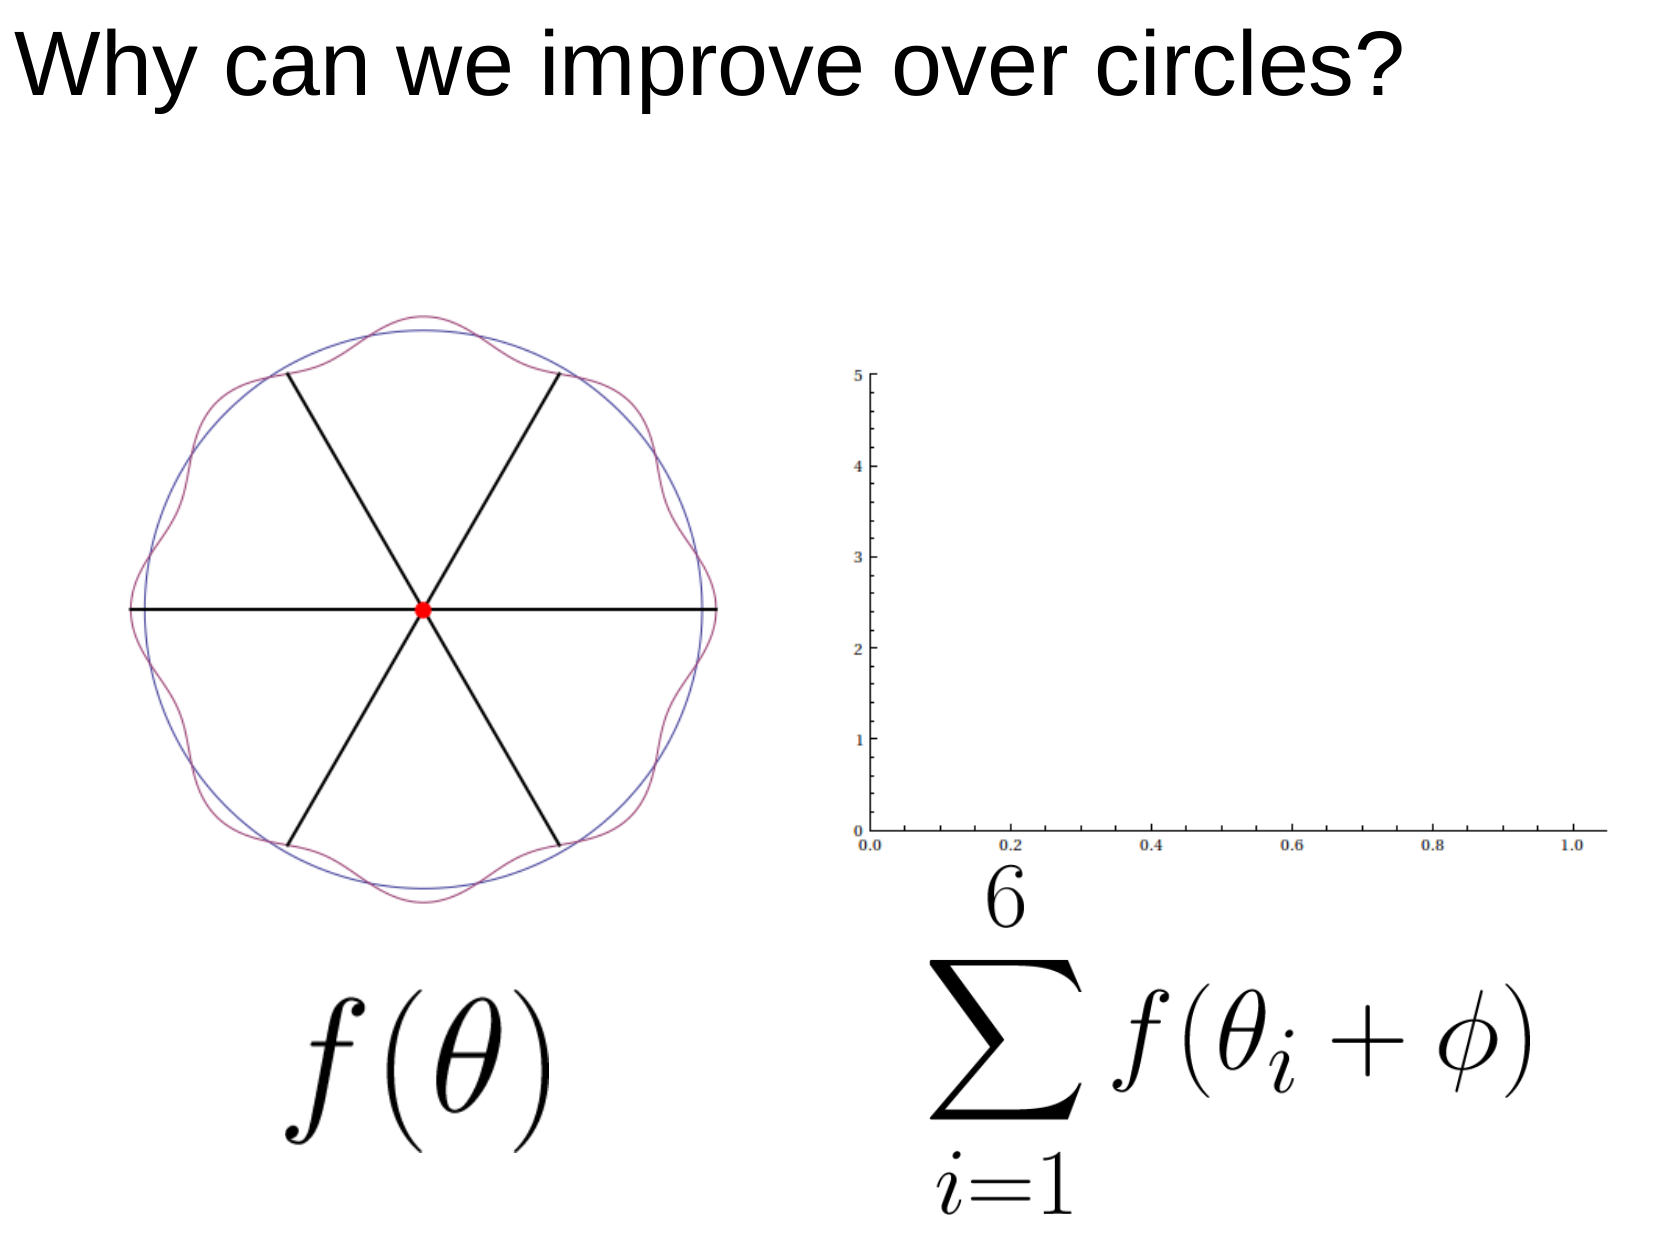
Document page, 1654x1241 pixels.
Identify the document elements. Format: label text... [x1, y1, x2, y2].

picture [46, 278, 1609, 1216]
picture [285, 989, 549, 1153]
text_box Why can we improve over circles? [0, 5, 1654, 123]
